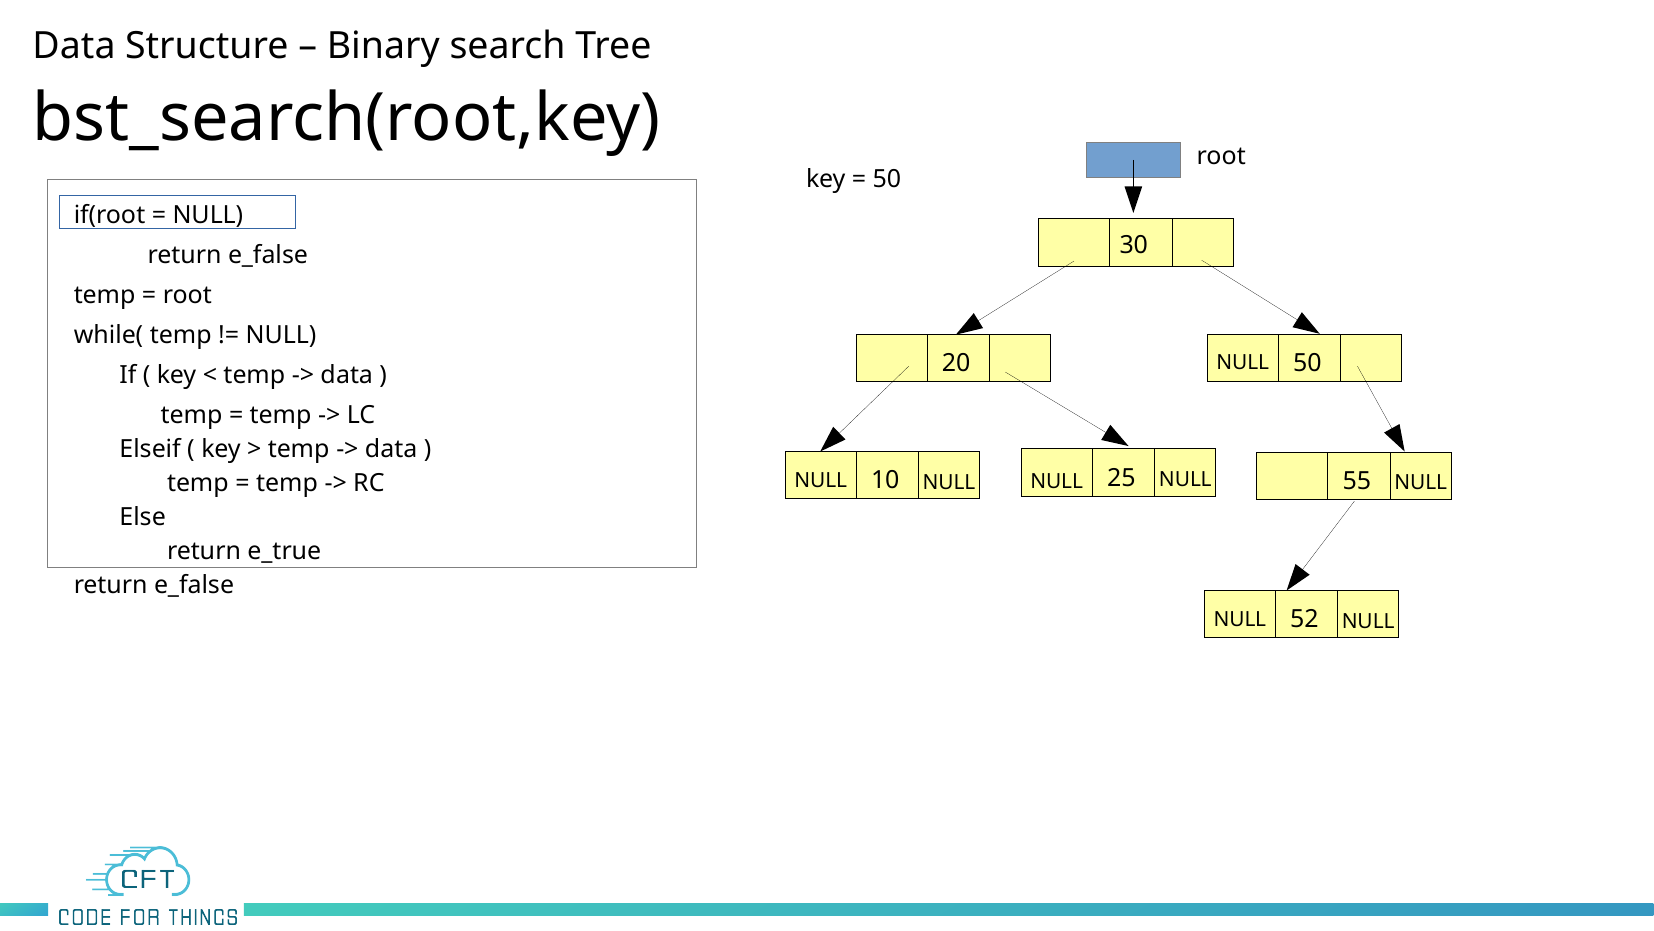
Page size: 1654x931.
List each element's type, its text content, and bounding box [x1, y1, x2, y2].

text_box NULL [1198, 596, 1283, 636]
text_box if(root = NULL) return e_false temp = root while( temp != NULL) If ( key < temp -> data ) temp = temp -> LC Elseif ( key > temp -> data ) temp = temp -> RC Else return e_true return e_false [59, 189, 556, 556]
text_box [856, 334, 927, 382]
text_box [1038, 218, 1109, 267]
text_box [785, 451, 856, 457]
text_box [1021, 448, 1092, 458]
text_box [1391, 452, 1452, 460]
text_box 55 [1327, 455, 1390, 500]
text_box 20 [927, 337, 989, 382]
text_box NULL [1327, 598, 1411, 638]
text_box 52 [1275, 593, 1338, 638]
text_box [47, 179, 697, 568]
text_box [1204, 590, 1275, 596]
text_box key = 50 [791, 153, 945, 198]
text_box [1341, 334, 1402, 382]
text_box NULL [1144, 456, 1228, 496]
text_box [990, 334, 1051, 382]
text_box [1110, 218, 1172, 267]
text_box NULL [1201, 340, 1286, 380]
text_box NULL [779, 457, 863, 497]
text_box 10 [856, 454, 918, 499]
text_box NULL [908, 459, 992, 499]
text_box NULL [1015, 458, 1100, 498]
text_box [1155, 448, 1216, 456]
text_box [1086, 142, 1181, 178]
text_box NULL [1379, 460, 1464, 500]
text_box [919, 451, 980, 459]
text_box root [1181, 130, 1262, 175]
picture [59, 846, 237, 925]
text_box 25 [1092, 451, 1155, 497]
text_box [1207, 334, 1278, 340]
text_box 30 [1104, 219, 1167, 264]
text_box [1256, 452, 1327, 500]
title Data Structure – Binary search Tree bst_search(root,key) [32, 12, 1184, 166]
text_box [1338, 590, 1399, 598]
text_box 50 [1278, 337, 1341, 382]
text_box [1173, 218, 1234, 267]
